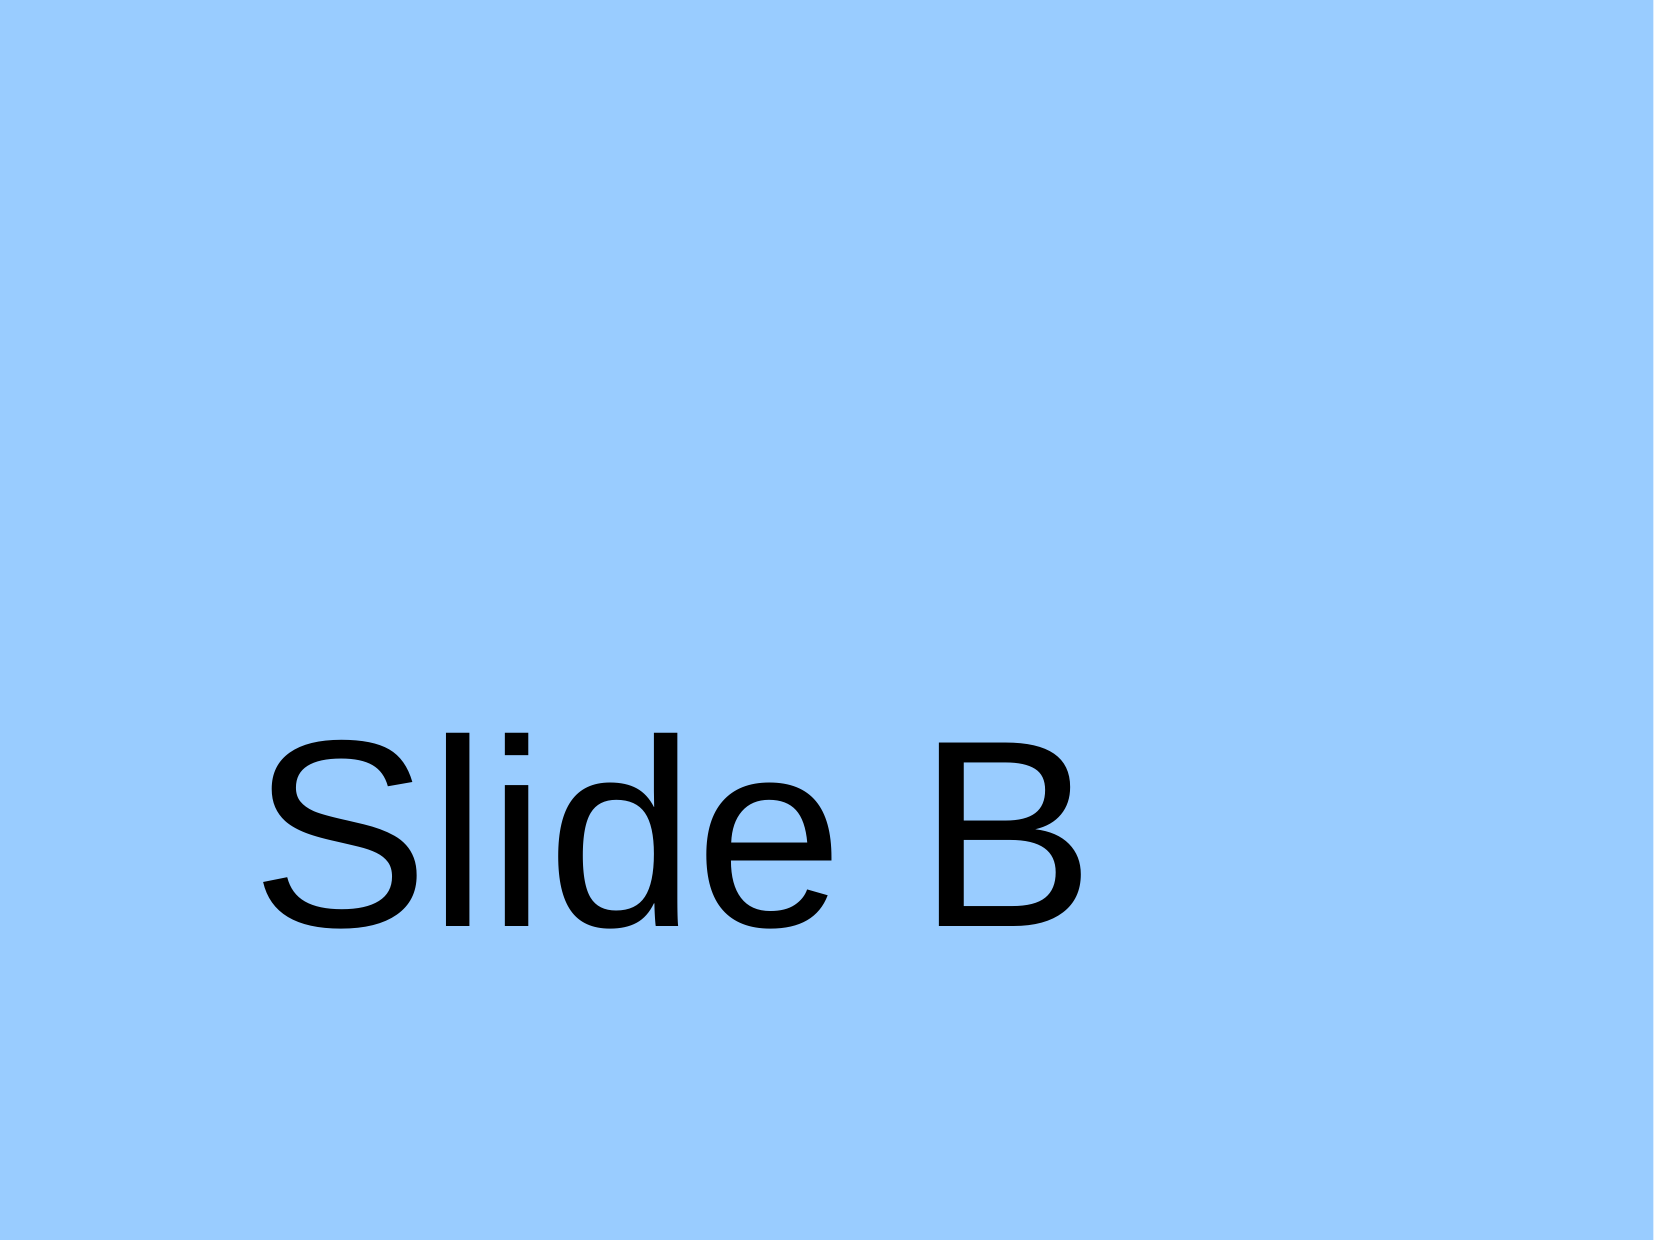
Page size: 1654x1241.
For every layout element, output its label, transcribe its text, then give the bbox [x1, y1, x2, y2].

text_box Slide B [236, 677, 1112, 991]
